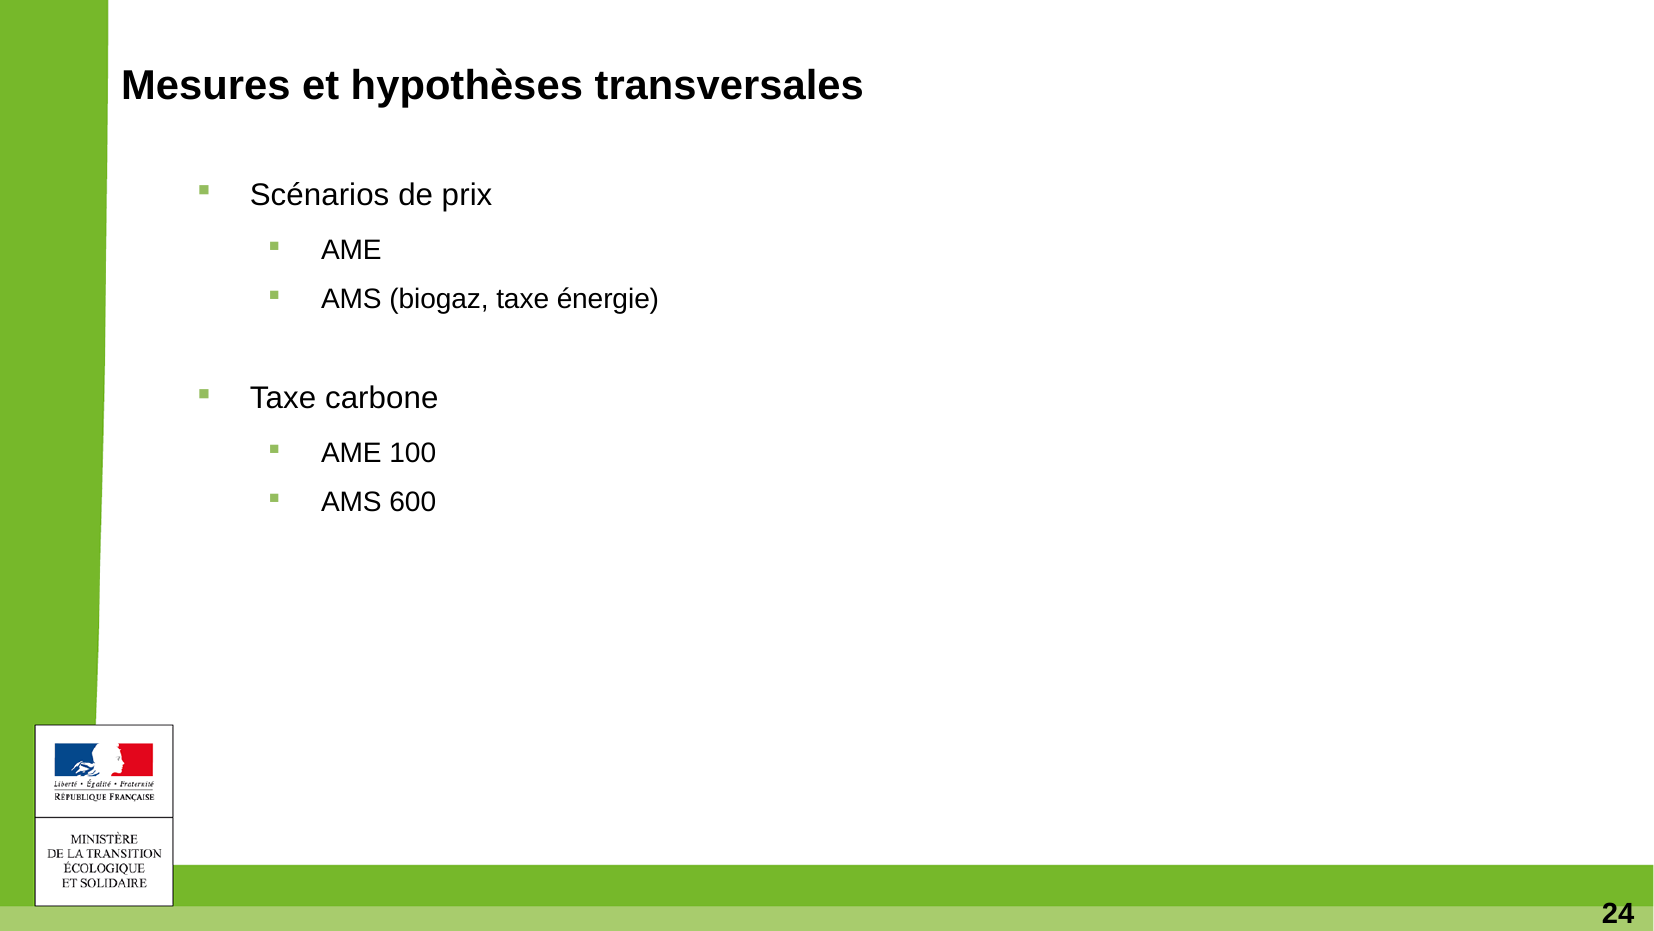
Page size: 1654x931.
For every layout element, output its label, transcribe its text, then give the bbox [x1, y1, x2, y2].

picture [0, 0, 1654, 931]
title Mesures et hypothèses transversales [121, 25, 1608, 145]
list Scénarios de prix AME AMS (biogaz, taxe énergie) Taxe carbone AME 100 AMS 600 [179, 177, 1509, 717]
